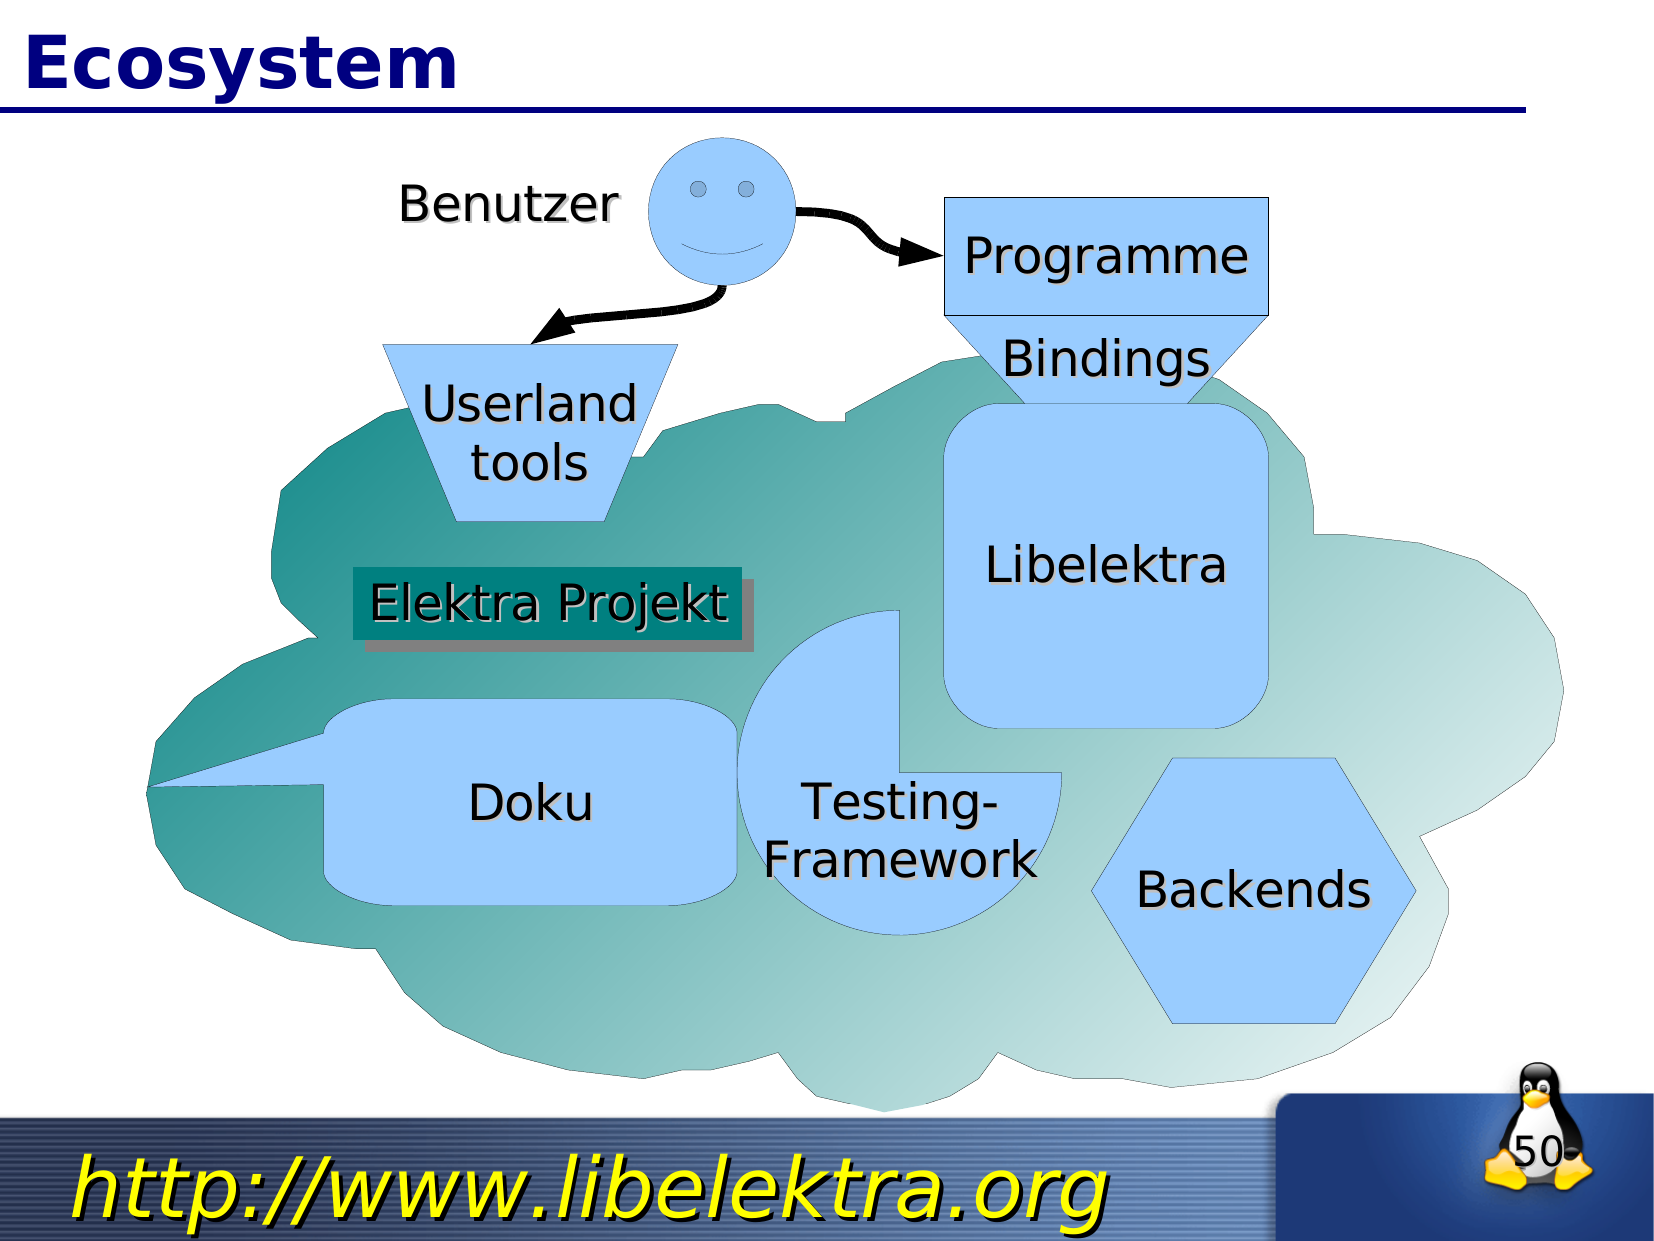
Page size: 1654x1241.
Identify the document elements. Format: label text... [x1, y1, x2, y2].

text_box Ecosystem [22, 14, 1611, 111]
chart [80, 115, 1591, 1104]
picture [0, 1061, 1654, 1241]
text_box <Nummer> [1312, 1122, 1566, 1178]
